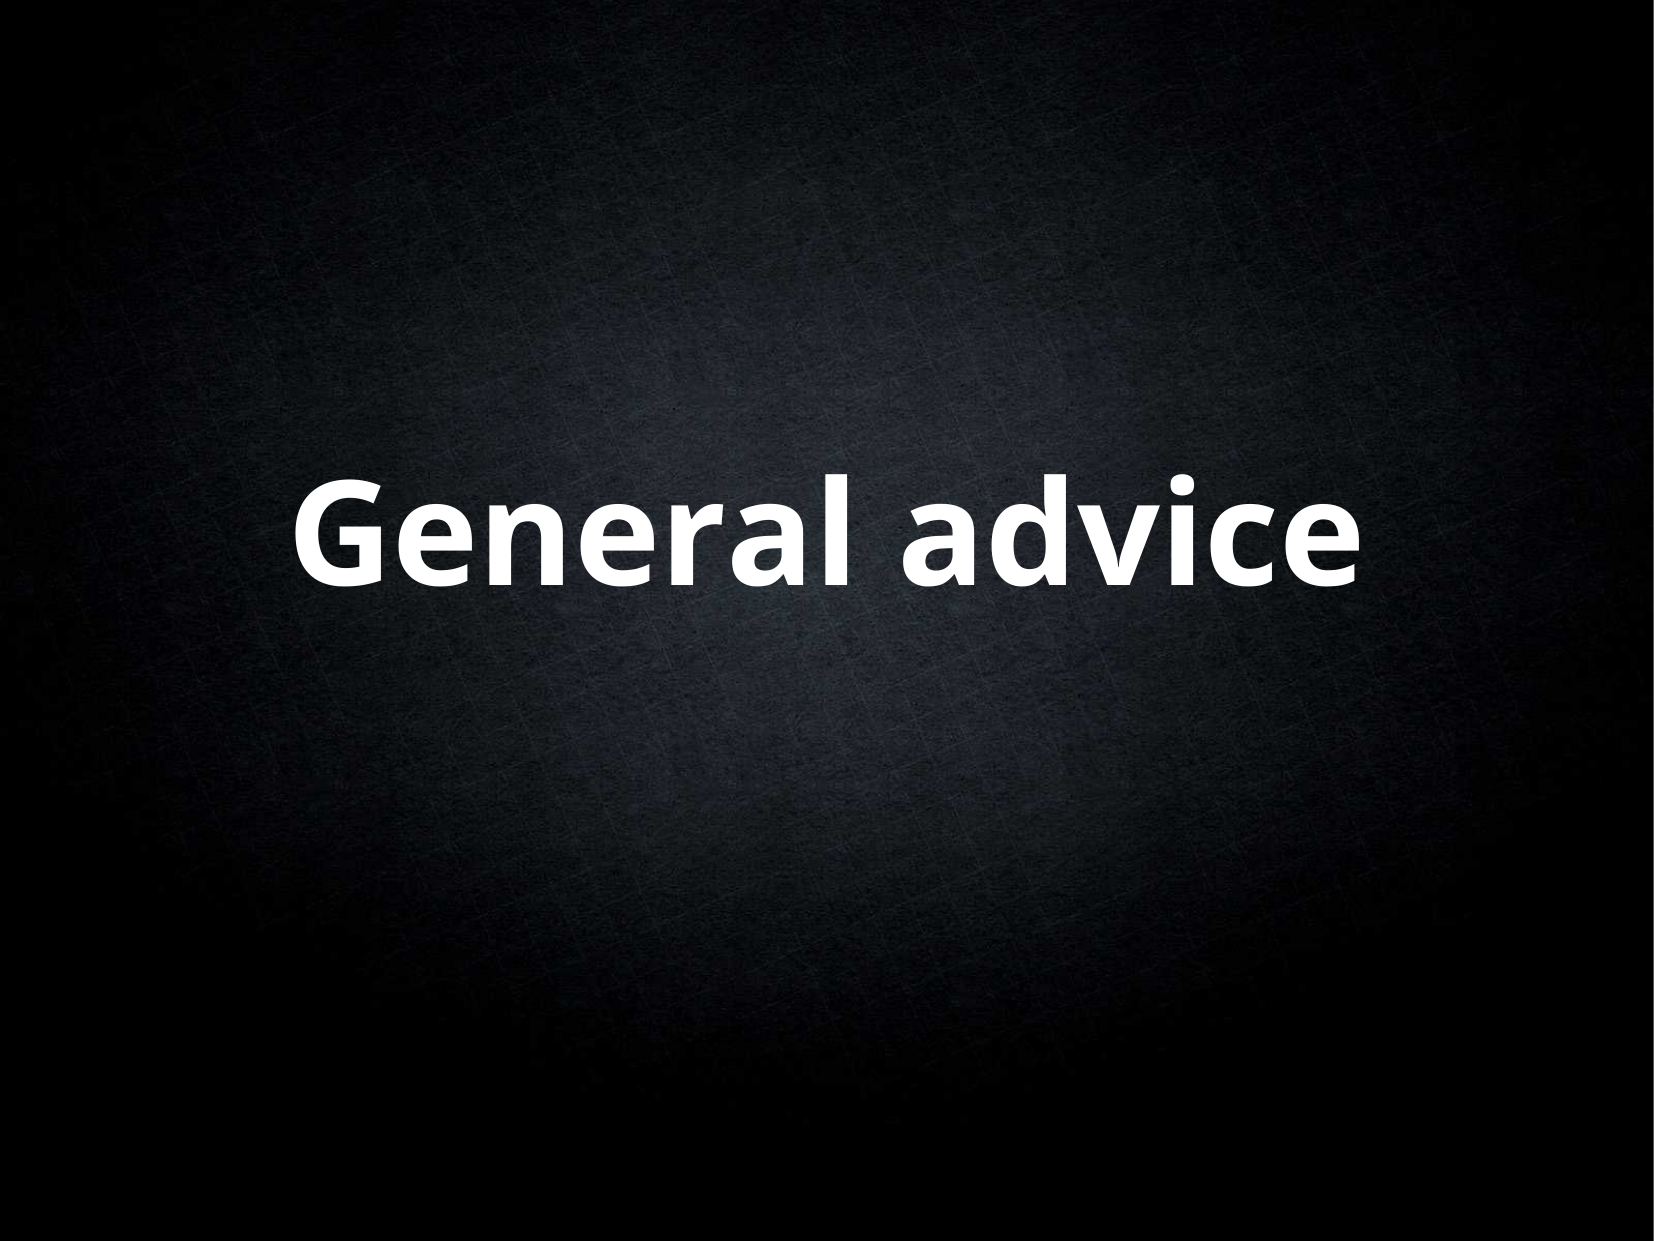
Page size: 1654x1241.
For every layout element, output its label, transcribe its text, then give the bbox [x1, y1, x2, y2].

subtitle General advice [82, 49, 1571, 1010]
picture [0, 0, 1654, 1241]
